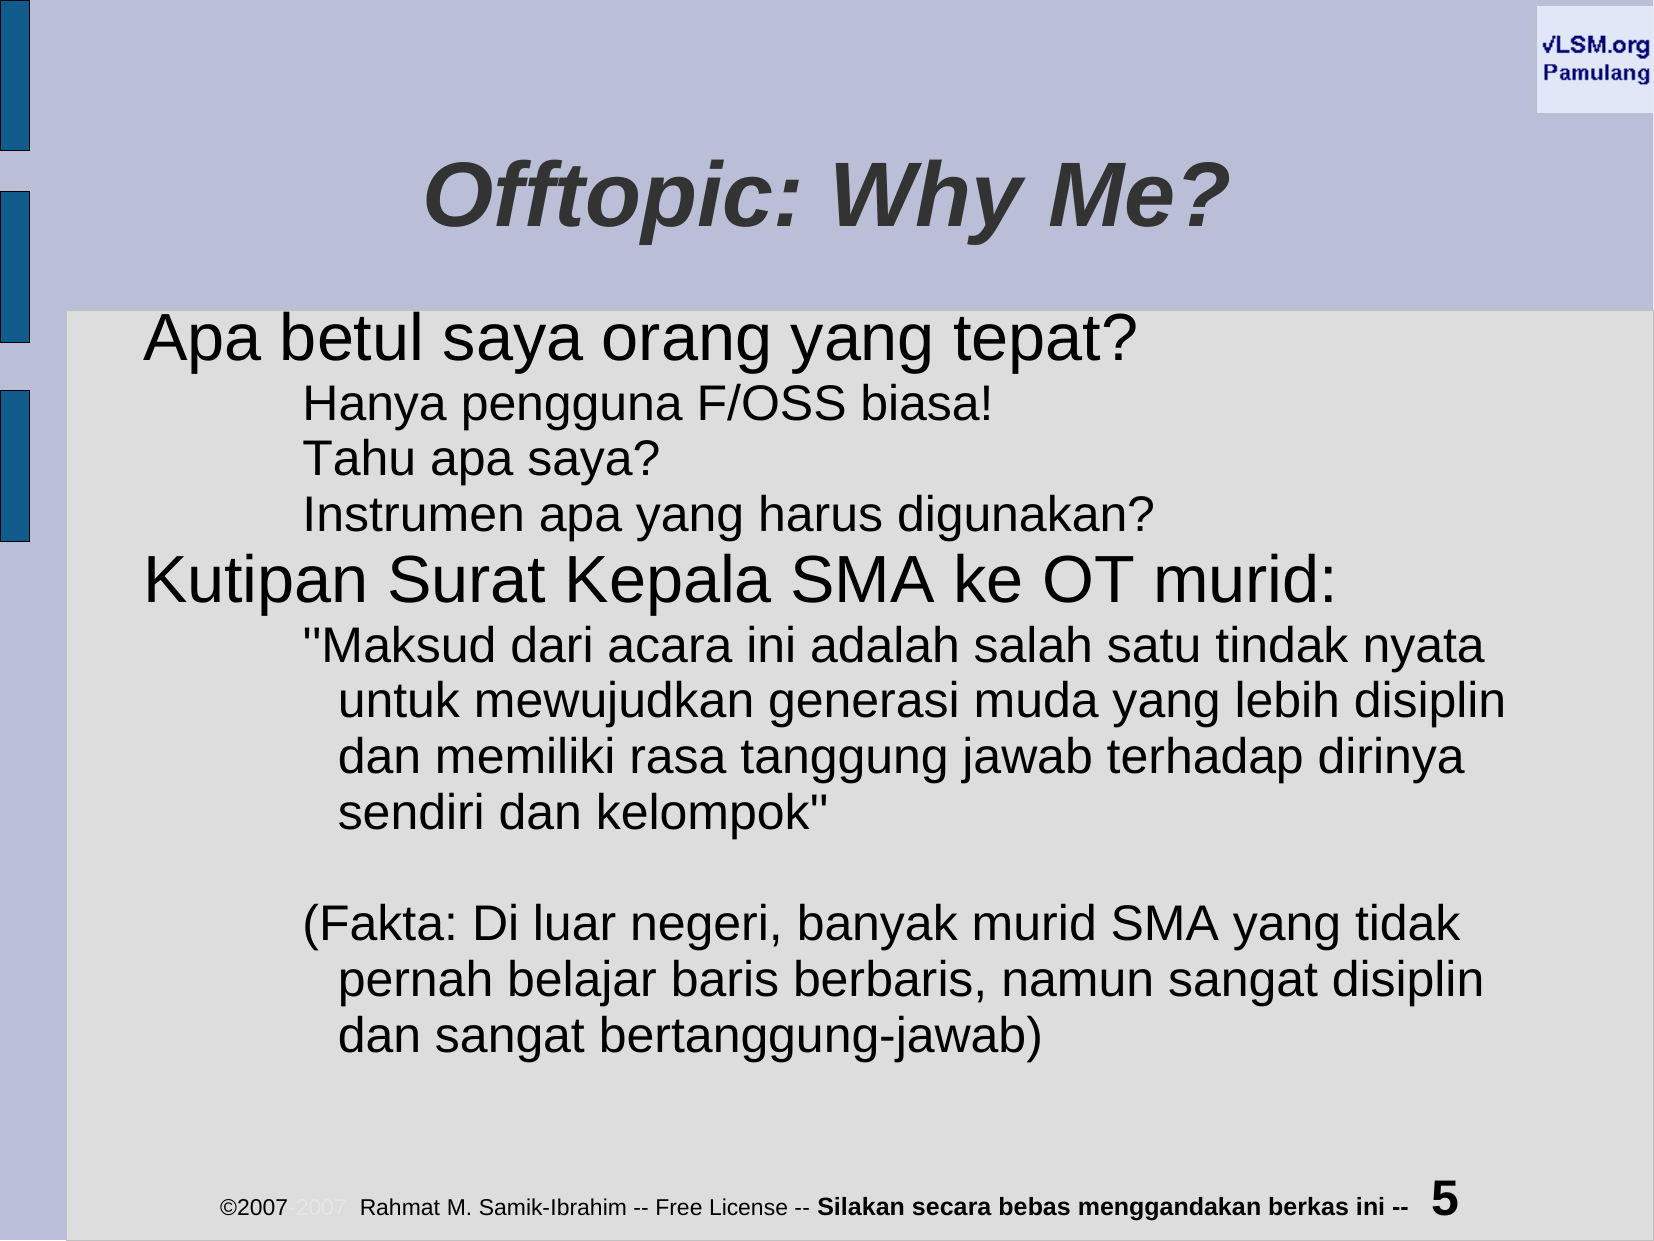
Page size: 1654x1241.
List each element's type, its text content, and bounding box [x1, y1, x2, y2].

title Offtopic: Why Me? [121, 98, 1534, 291]
list Apa betul saya orang yang tepat? Hanya pengguna F/OSS biasa! Tahu apa saya? Instrumen apa yang harus digunakan? Kutipan Surat Kepala SMA ke OT murid: ''Maksud dari acara ini adalah salah satu tindak nyata untuk mewujudkan generasi muda yang lebih disiplin dan memiliki rasa tanggung jawab terhadap dirinya sendiri dan kelompok'' (Fakta: Di luar negeri, banyak murid SMA yang tidak pernah belajar baris berbaris, namun sangat disiplin dan sangat bertanggung-jawab) [125, 300, 1538, 1126]
picture [1537, 6, 1654, 113]
